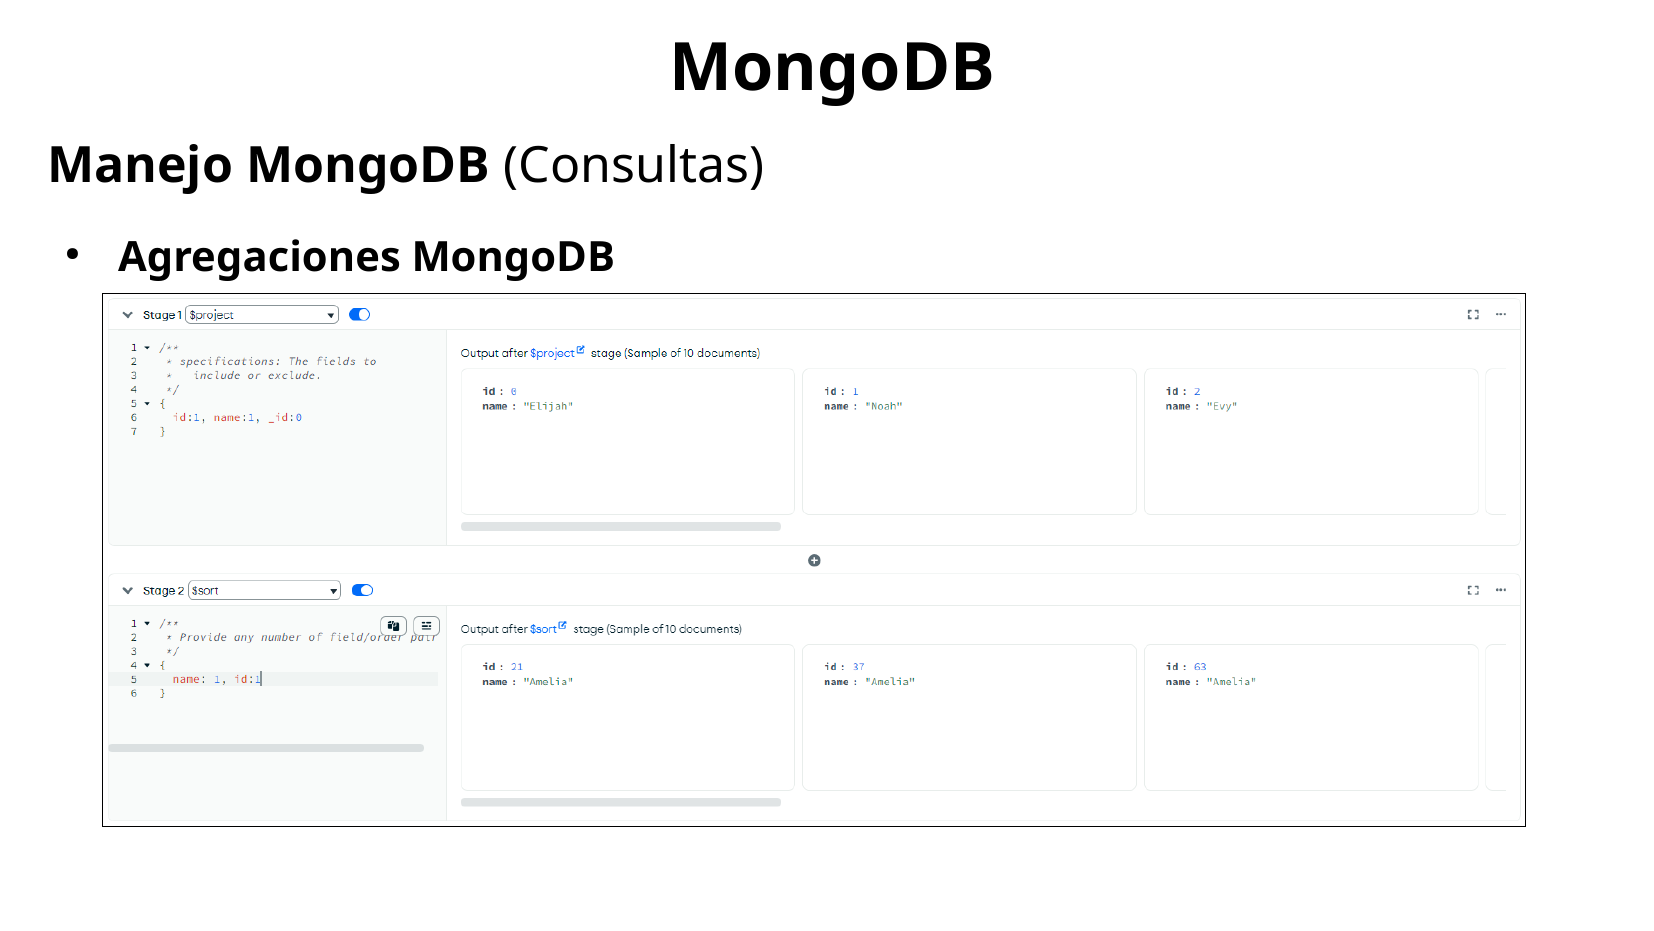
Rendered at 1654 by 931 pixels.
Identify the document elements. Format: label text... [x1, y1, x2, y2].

title MongoDB [88, 16, 1577, 113]
list Manejo MongoDB (Consultas) Agregaciones MongoDB [47, 128, 1595, 886]
picture [102, 293, 1526, 827]
